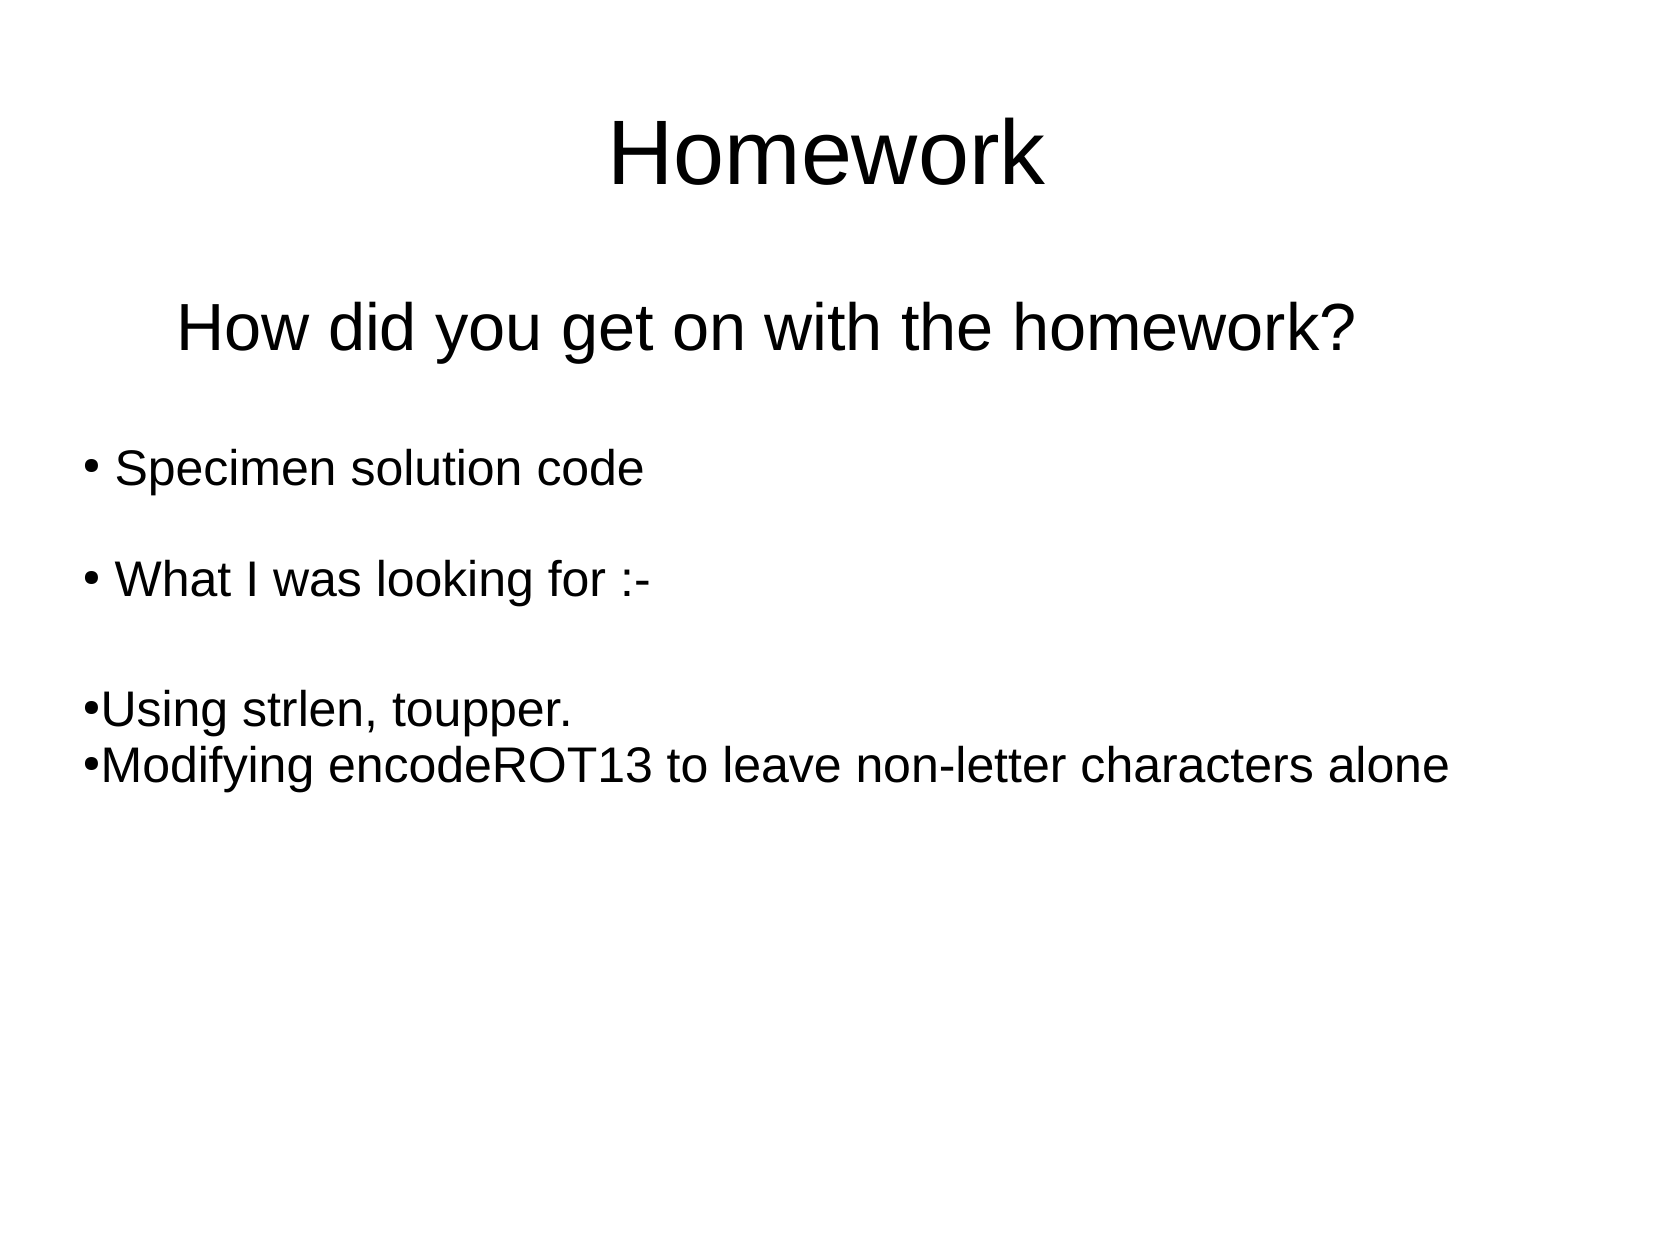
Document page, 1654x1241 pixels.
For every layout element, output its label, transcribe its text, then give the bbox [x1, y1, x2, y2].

subtitle How did you get on with the homework? Specimen solution code What I was looking for :- Using strlen, toupper. Modifying encodeROT13 to leave non-letter characters alone [82, 290, 1538, 1134]
title Homework [82, 49, 1571, 257]
